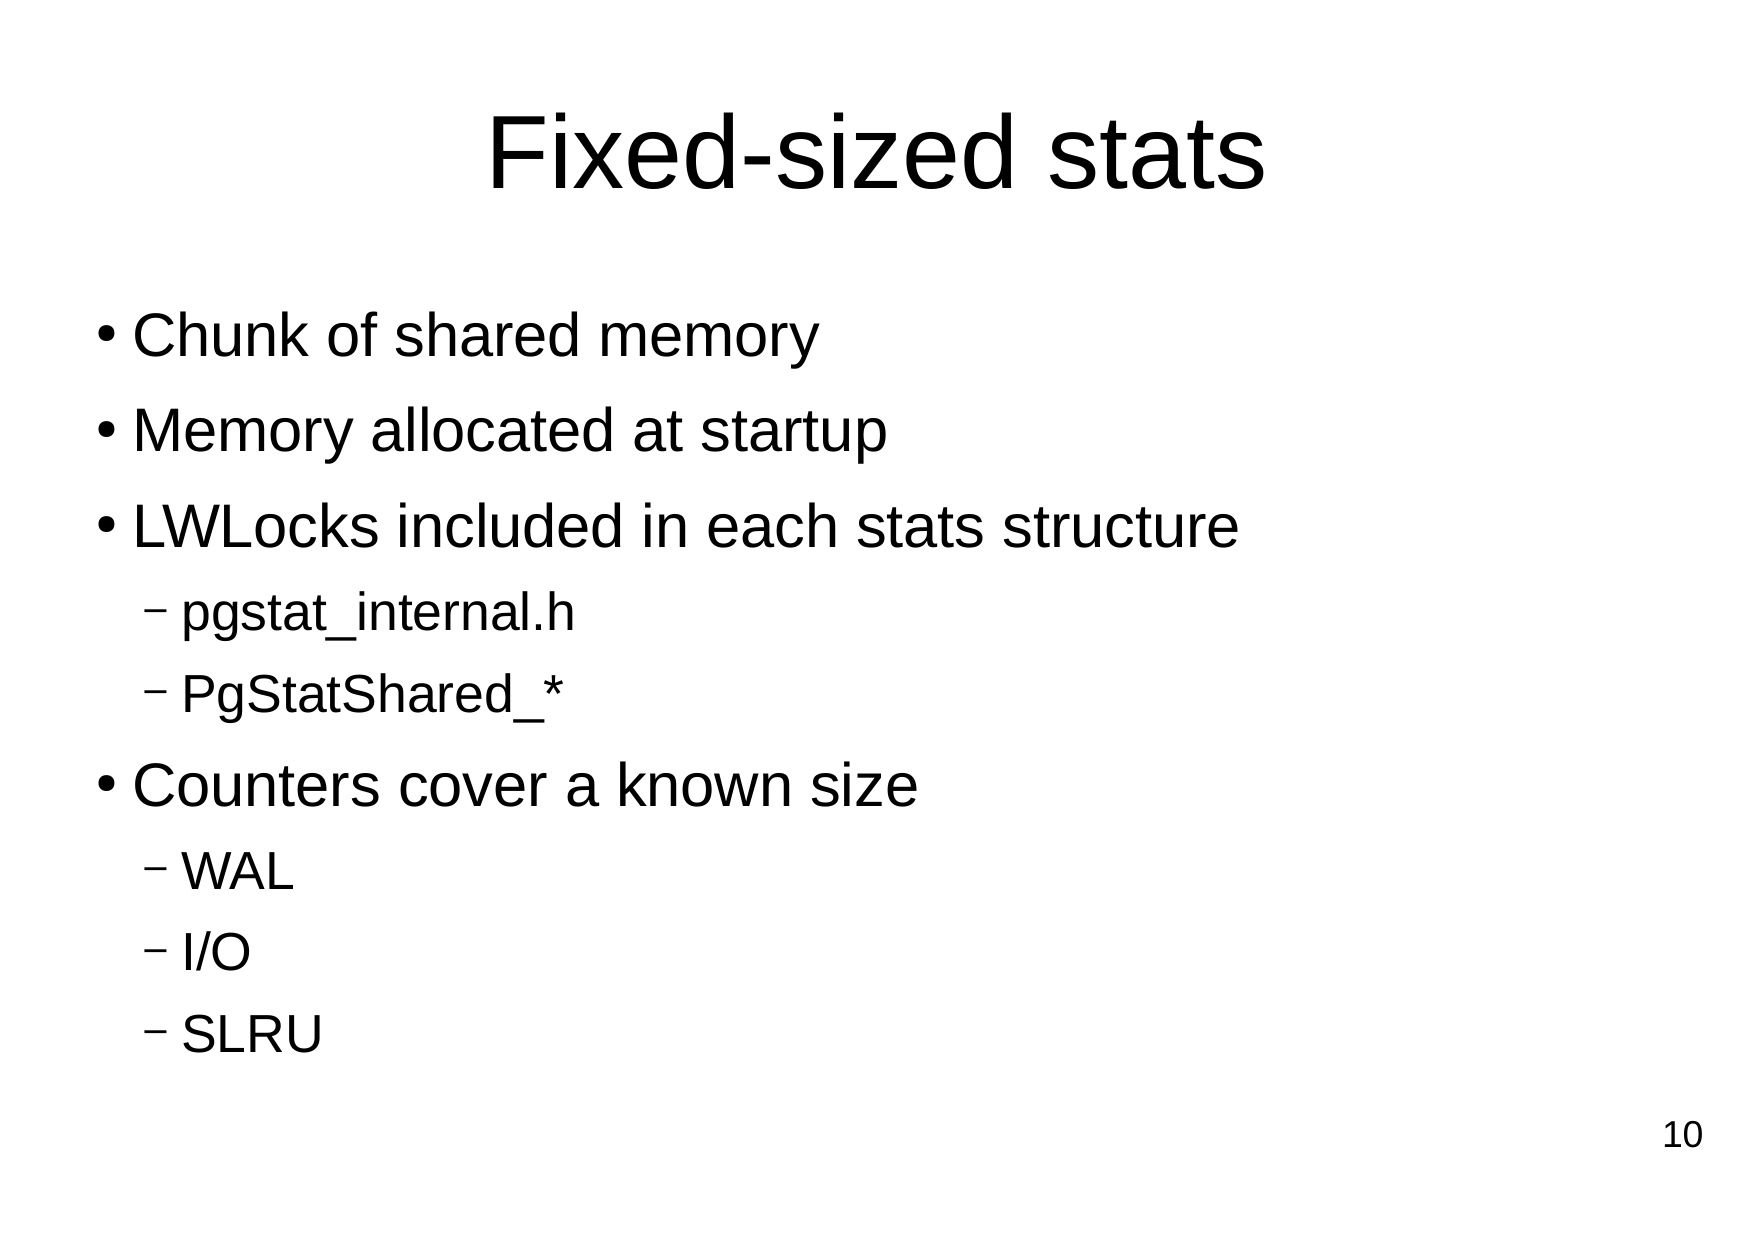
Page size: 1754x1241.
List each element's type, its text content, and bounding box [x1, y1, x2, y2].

list Chunk of shared memory Memory allocated at startup LWLocks included in each stats structure pgstat_internal.h PgStatShared_* Counters cover a known size WAL I/O SLRU [83, 300, 1662, 1066]
text_box <number> [1447, 1106, 1719, 1201]
title Fixed-sized stats [87, 49, 1667, 257]
